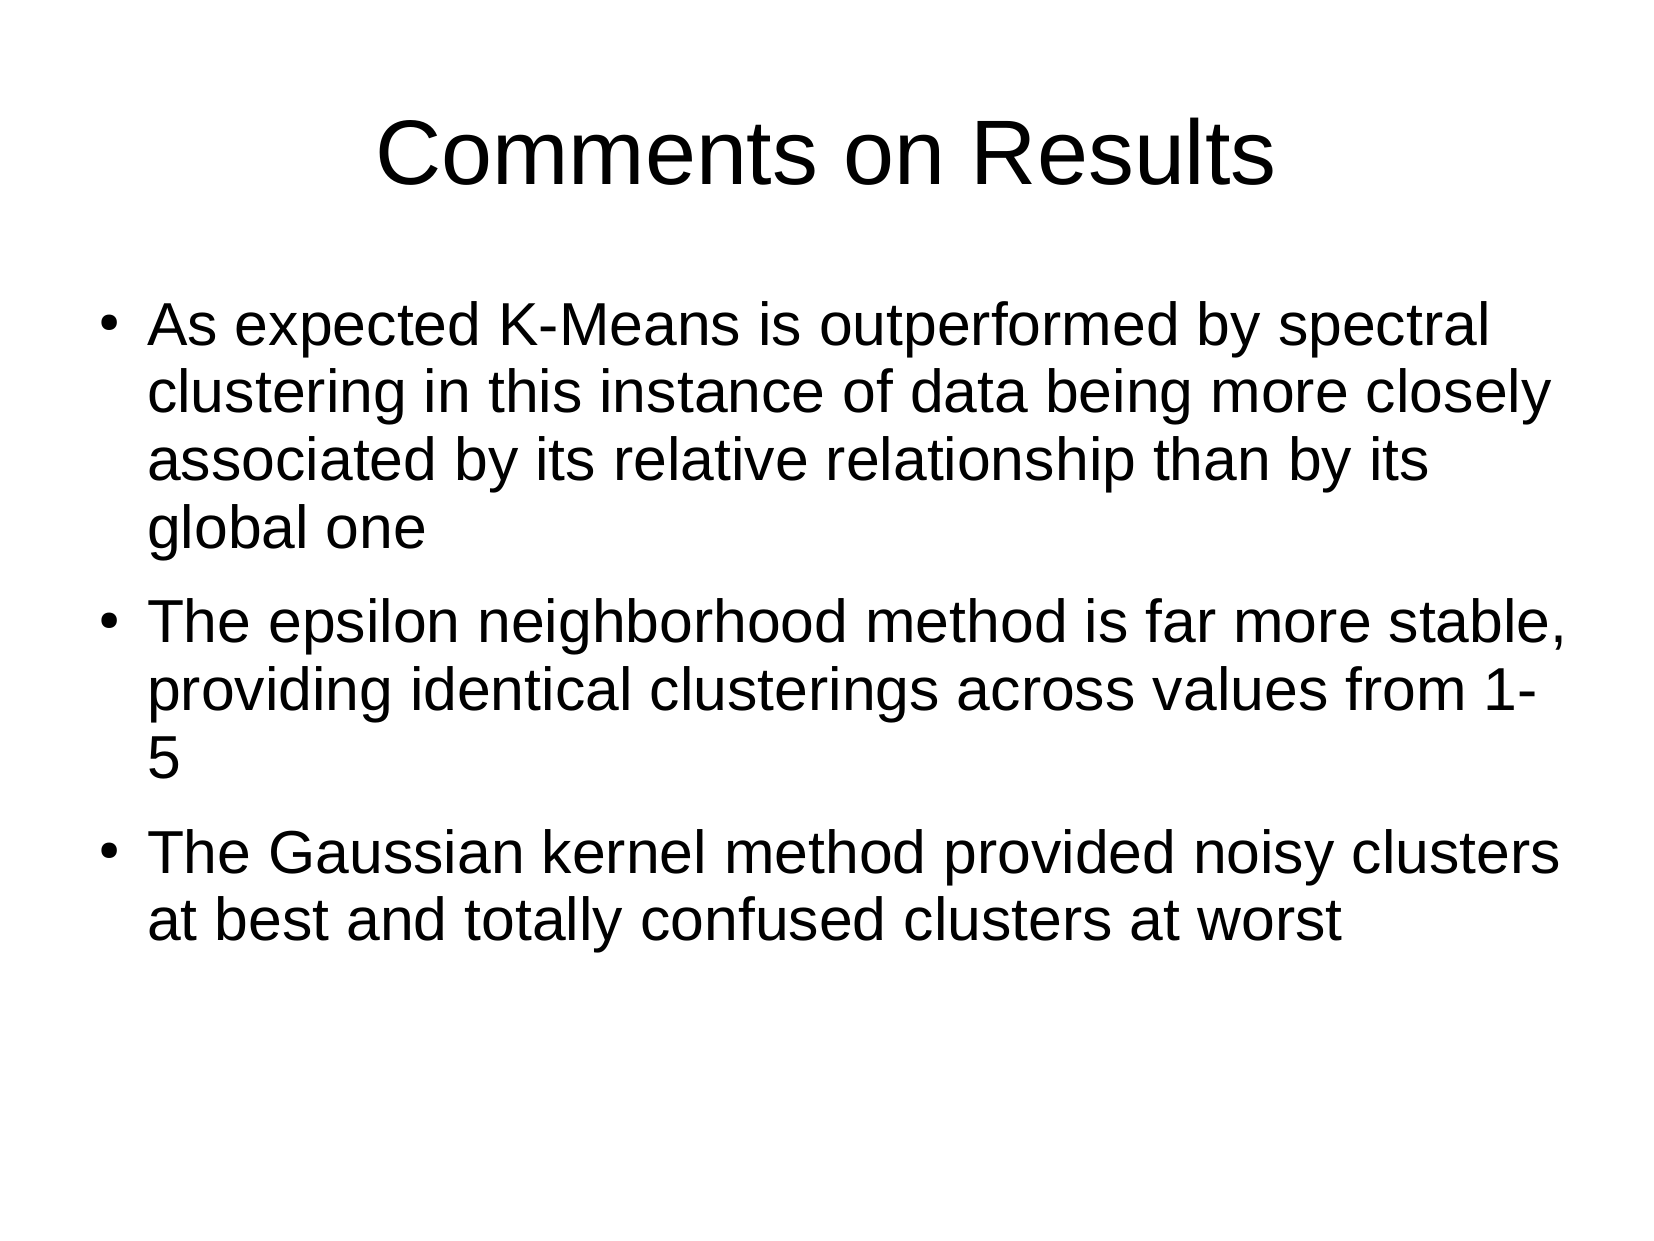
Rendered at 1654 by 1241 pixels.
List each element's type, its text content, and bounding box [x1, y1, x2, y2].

list As expected K-Means is outperformed by spectral clustering in this instance of data being more closely associated by its relative relationship than by its global one The epsilon neighborhood method is far more stable, providing identical clusterings across values from 1-5 The Gaussian kernel method provided noisy clusters at best and totally confused clusters at worst [82, 290, 1571, 1010]
title Comments on Results [82, 49, 1571, 257]
